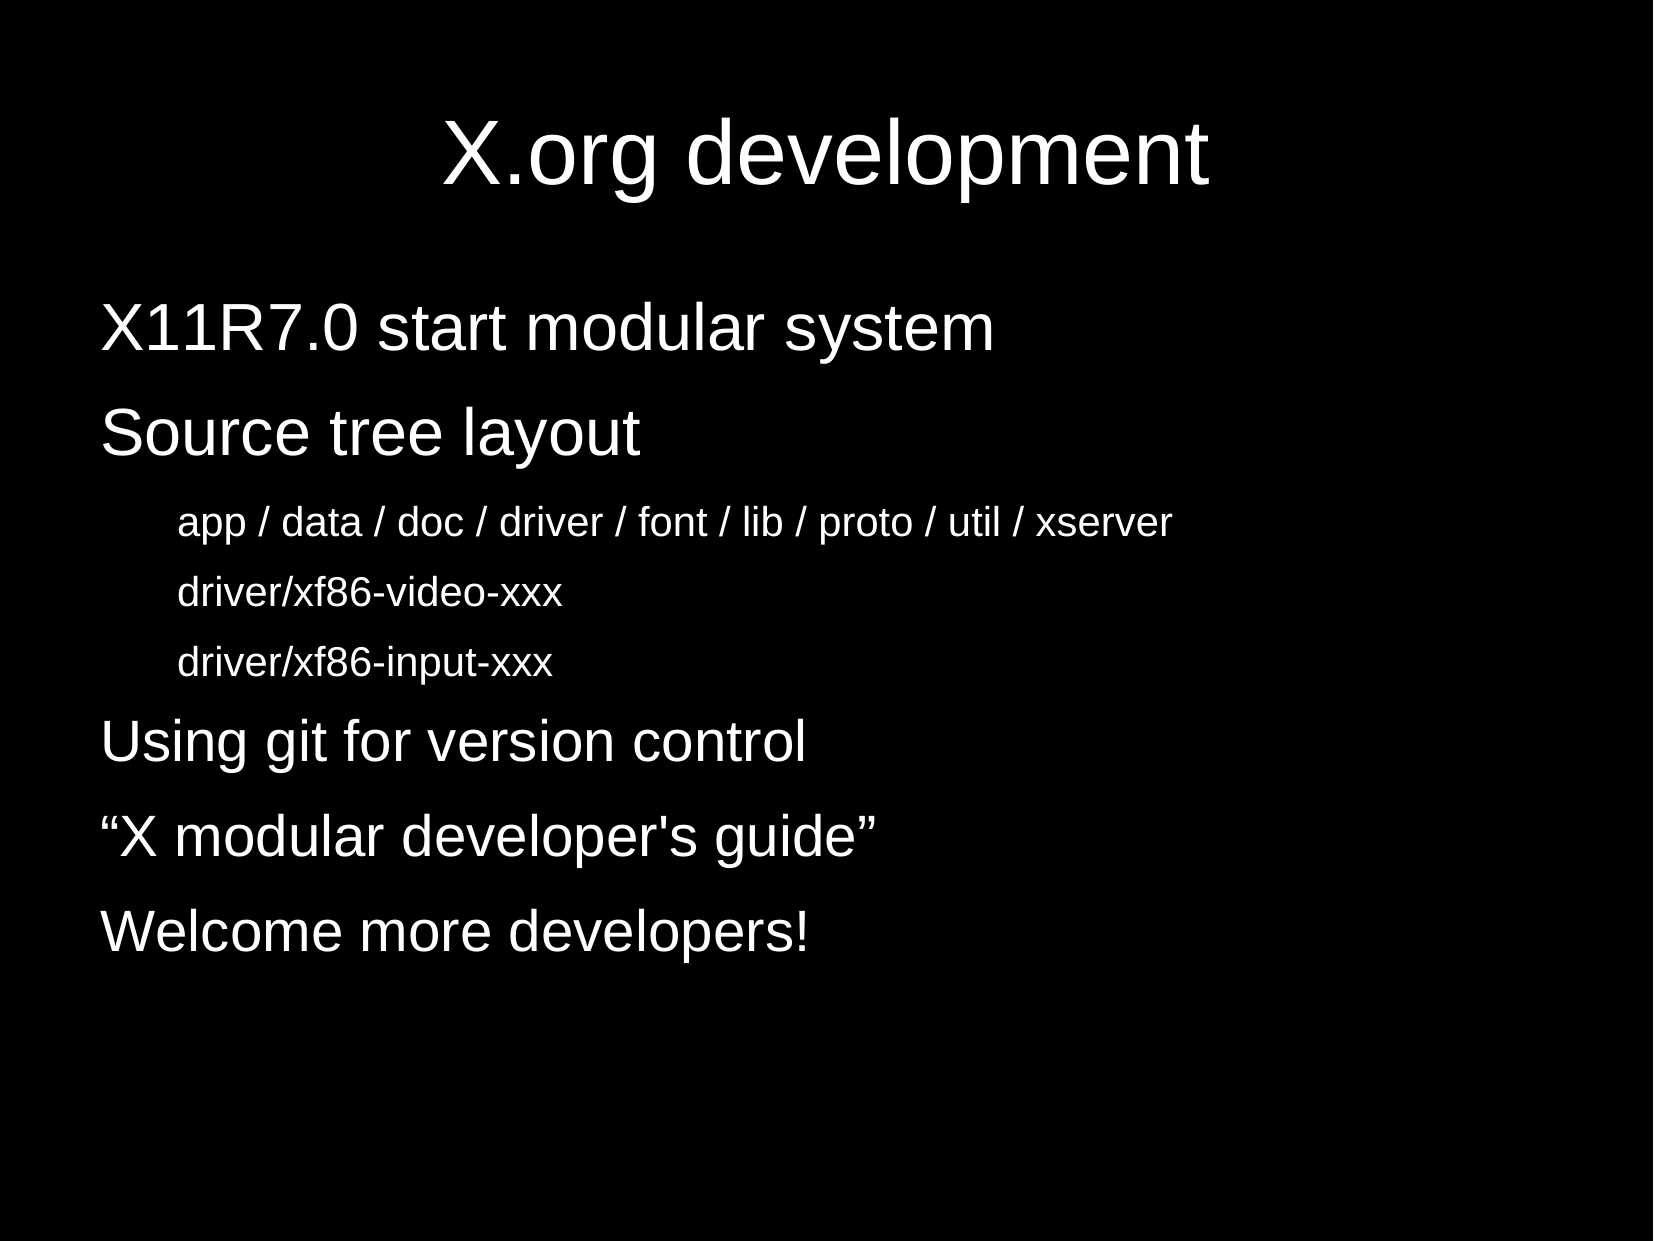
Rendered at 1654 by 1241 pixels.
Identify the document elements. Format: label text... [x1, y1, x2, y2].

title X.org development [82, 49, 1571, 257]
list X11R7.0 start modular system Source tree layout app / data / doc / driver / font / lib / proto / util / xserver driver/xf86-video-xxx driver/xf86-input-xxx Using git for version control “X modular developer's guide” Welcome more developers! [82, 290, 1571, 1124]
